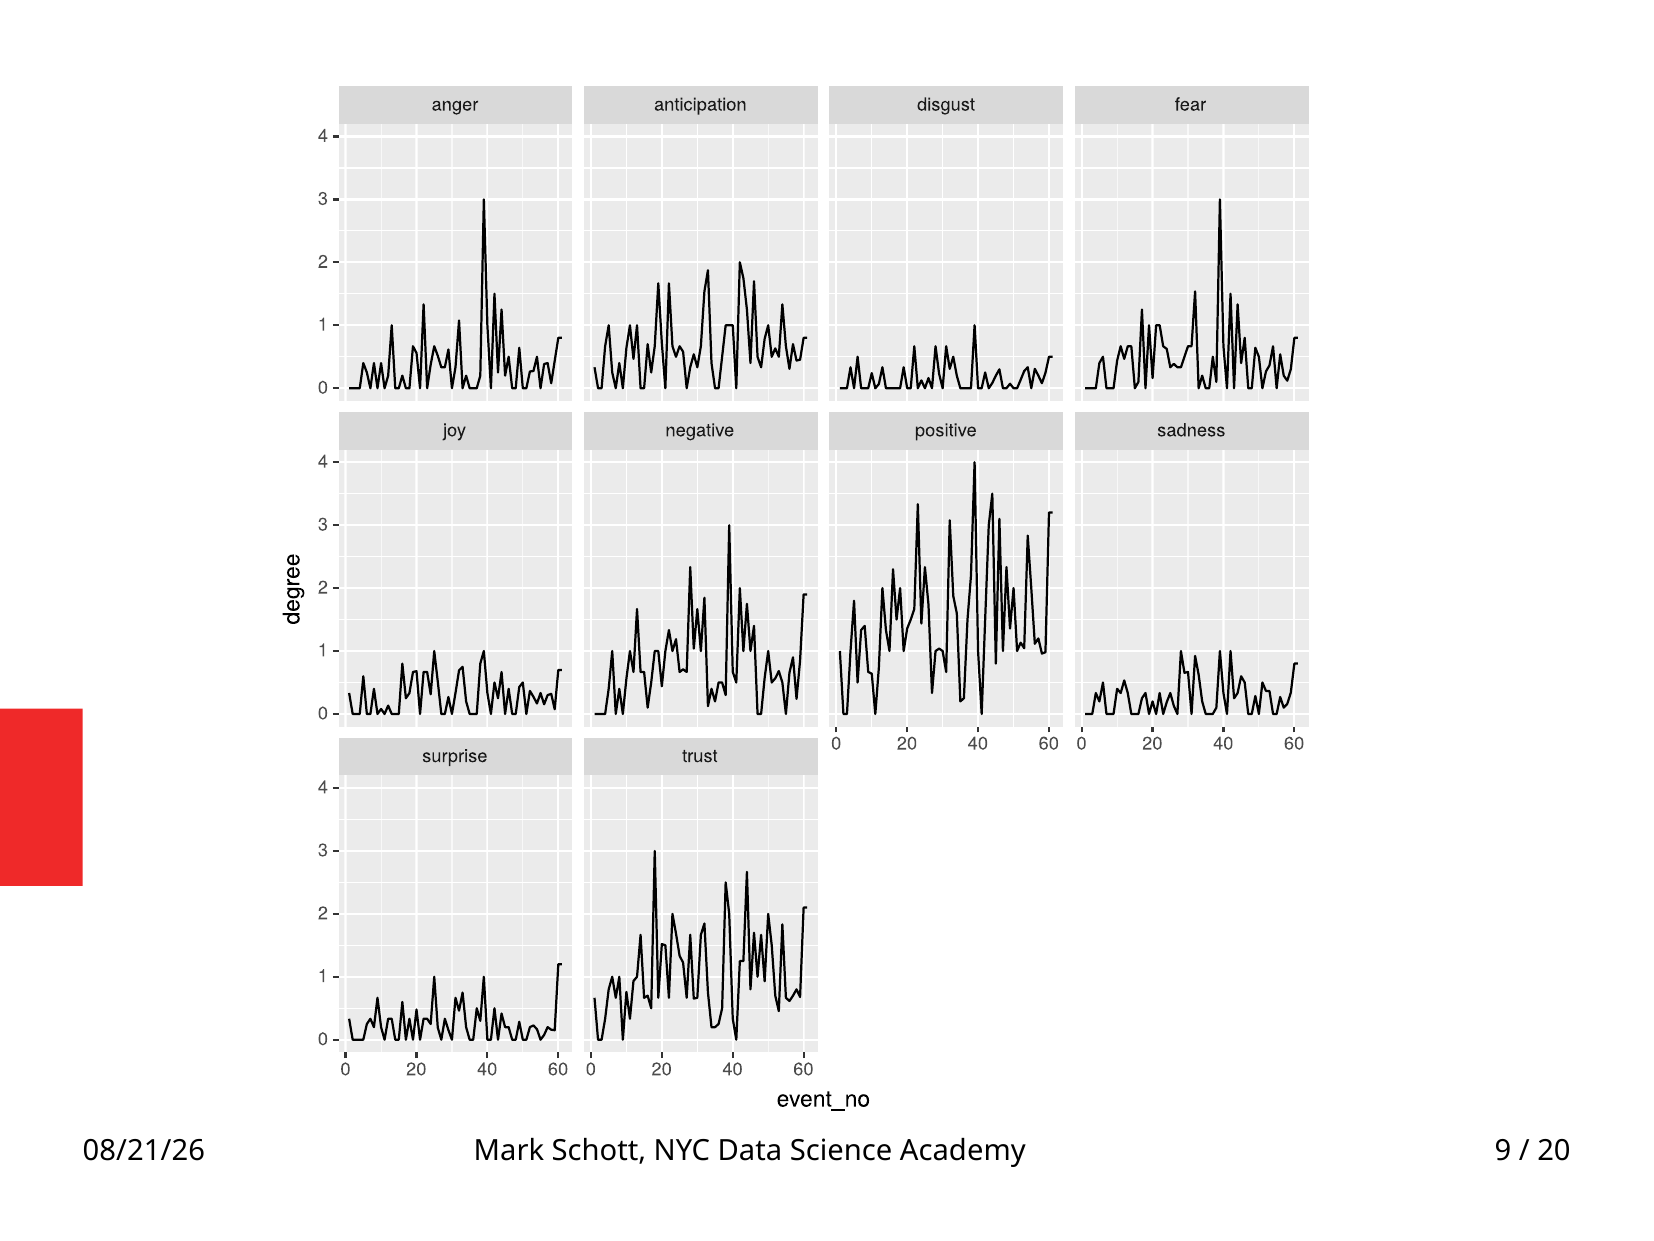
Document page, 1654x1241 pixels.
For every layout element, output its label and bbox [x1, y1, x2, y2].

picture [270, 75, 1320, 1126]
